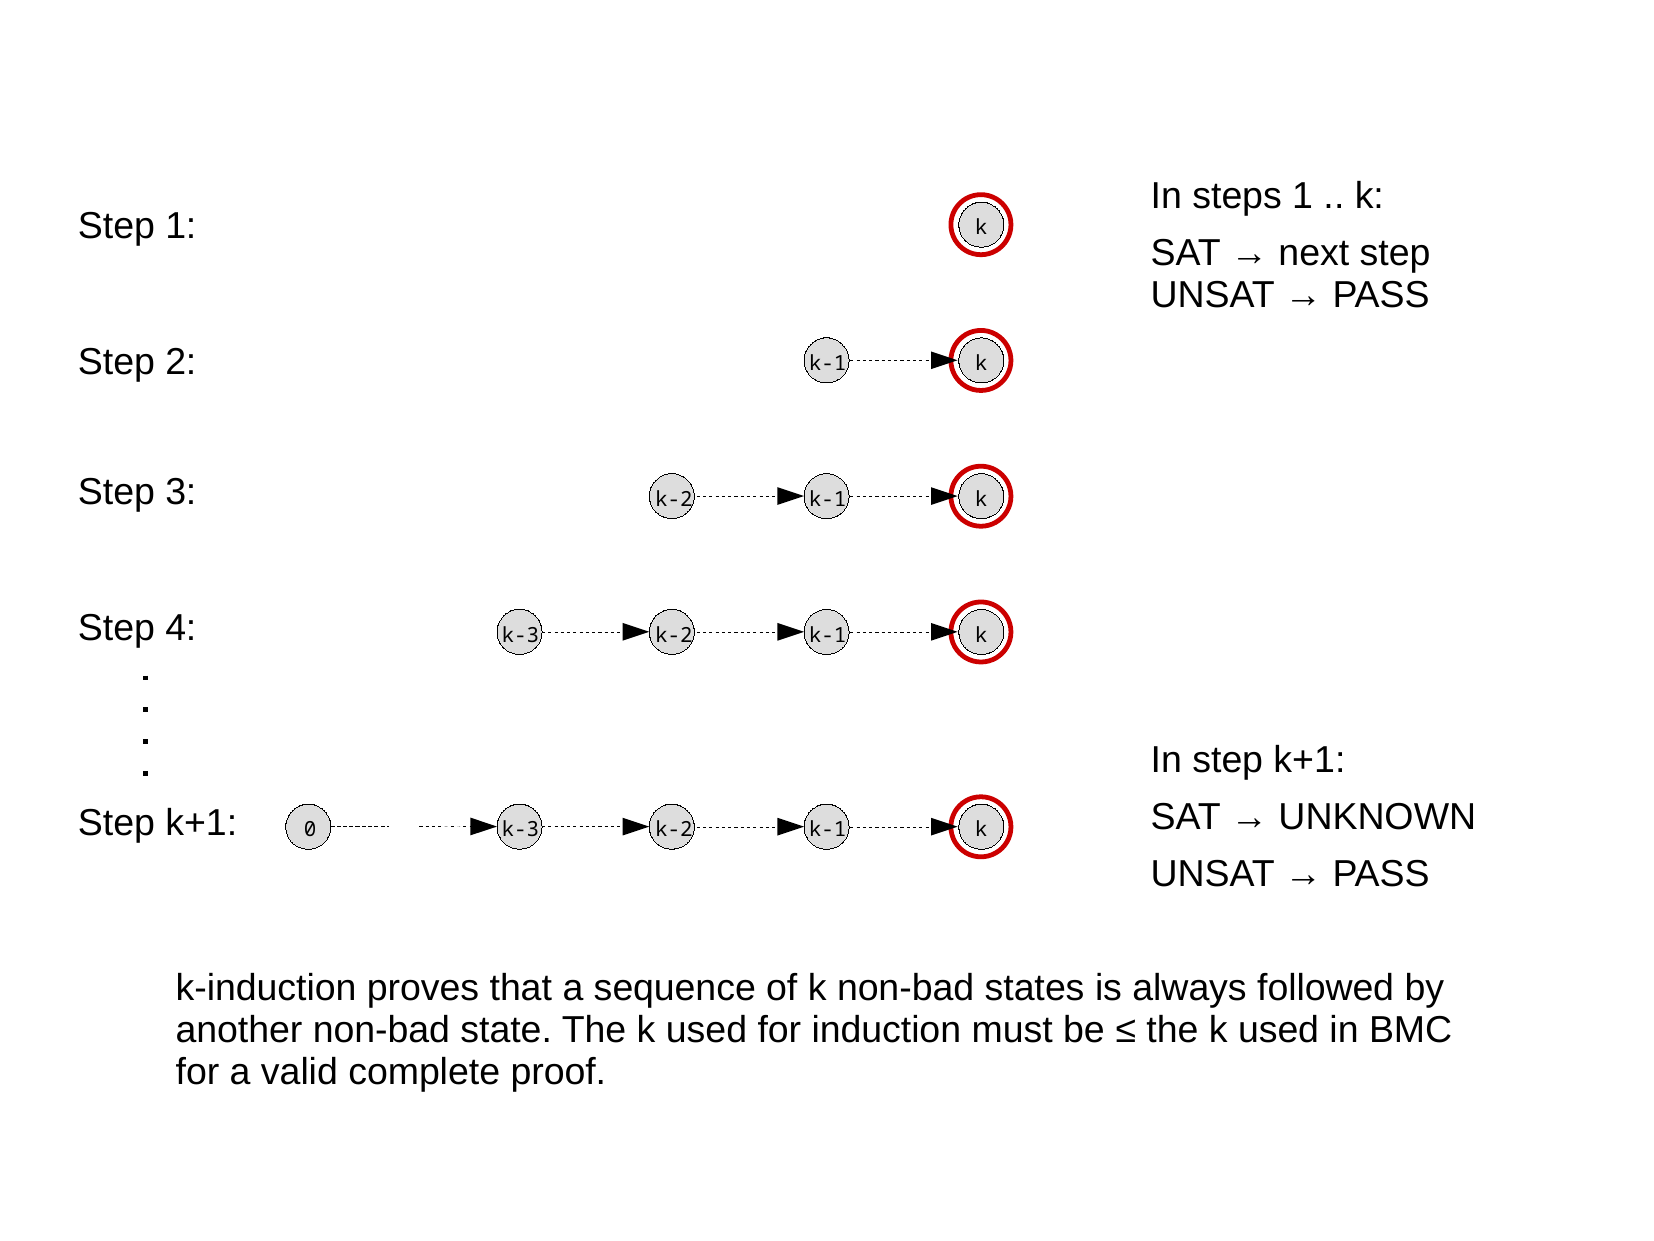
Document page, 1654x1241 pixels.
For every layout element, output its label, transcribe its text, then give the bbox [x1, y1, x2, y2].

text_box In step k+1: SAT → UNKNOWN UNSAT → PASS [1135, 730, 1526, 902]
text_box k [960, 205, 1021, 254]
text_box k-2 [640, 807, 719, 847]
text_box Step 1: [63, 197, 259, 255]
text_box k-induction proves that a sequence of k non-bad states is always followed by another non-bad state. The k used for induction must be ≤ the k used in BMC for a valid complete proof. [160, 958, 1556, 1100]
text_box 0 [289, 807, 368, 847]
text_box k-2 [640, 476, 719, 516]
text_box k [960, 340, 1021, 390]
text_box k [960, 807, 1021, 857]
text_box k-1 [793, 476, 873, 516]
text_box k-2 [640, 612, 719, 652]
text_box k-1 [793, 612, 873, 652]
text_box k [960, 476, 1021, 526]
text_box k [960, 612, 1021, 662]
text_box k-3 [486, 807, 565, 847]
text_box k-1 [793, 340, 873, 380]
text_box Step k+1: [63, 793, 259, 851]
text_box Step 2: [63, 333, 259, 391]
text_box Step 3: [63, 463, 259, 520]
text_box k-3 [486, 612, 565, 652]
text_box Step 4: [63, 598, 259, 656]
text_box k-1 [793, 807, 873, 847]
text_box In steps 1 .. k: SAT → next step UNSAT → PASS [1135, 167, 1559, 323]
text_box [285, 815, 289, 839]
